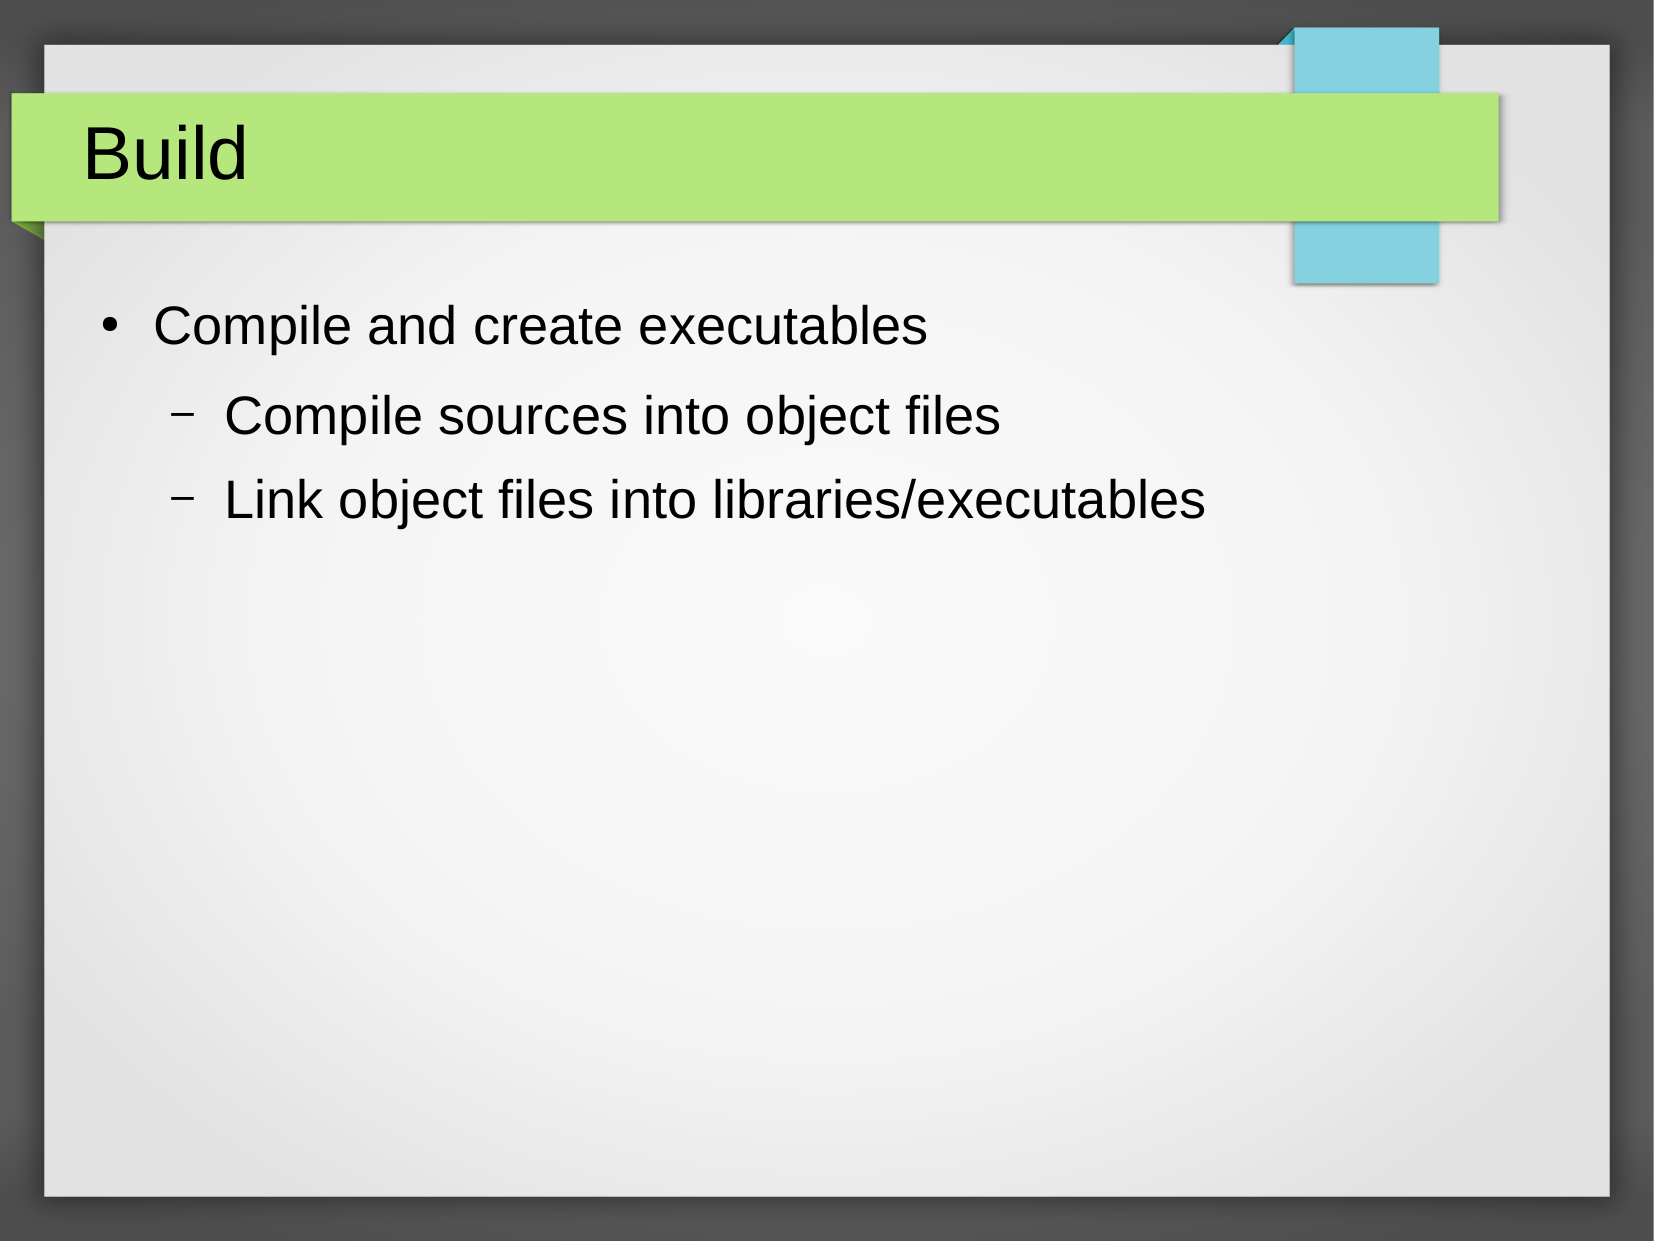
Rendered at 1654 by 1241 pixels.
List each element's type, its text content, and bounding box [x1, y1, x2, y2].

list Compile and create executables Compile sources into object files Link object files into libraries/executables [82, 295, 1571, 1015]
title Build [82, 94, 1264, 213]
picture [0, 0, 1654, 1241]
